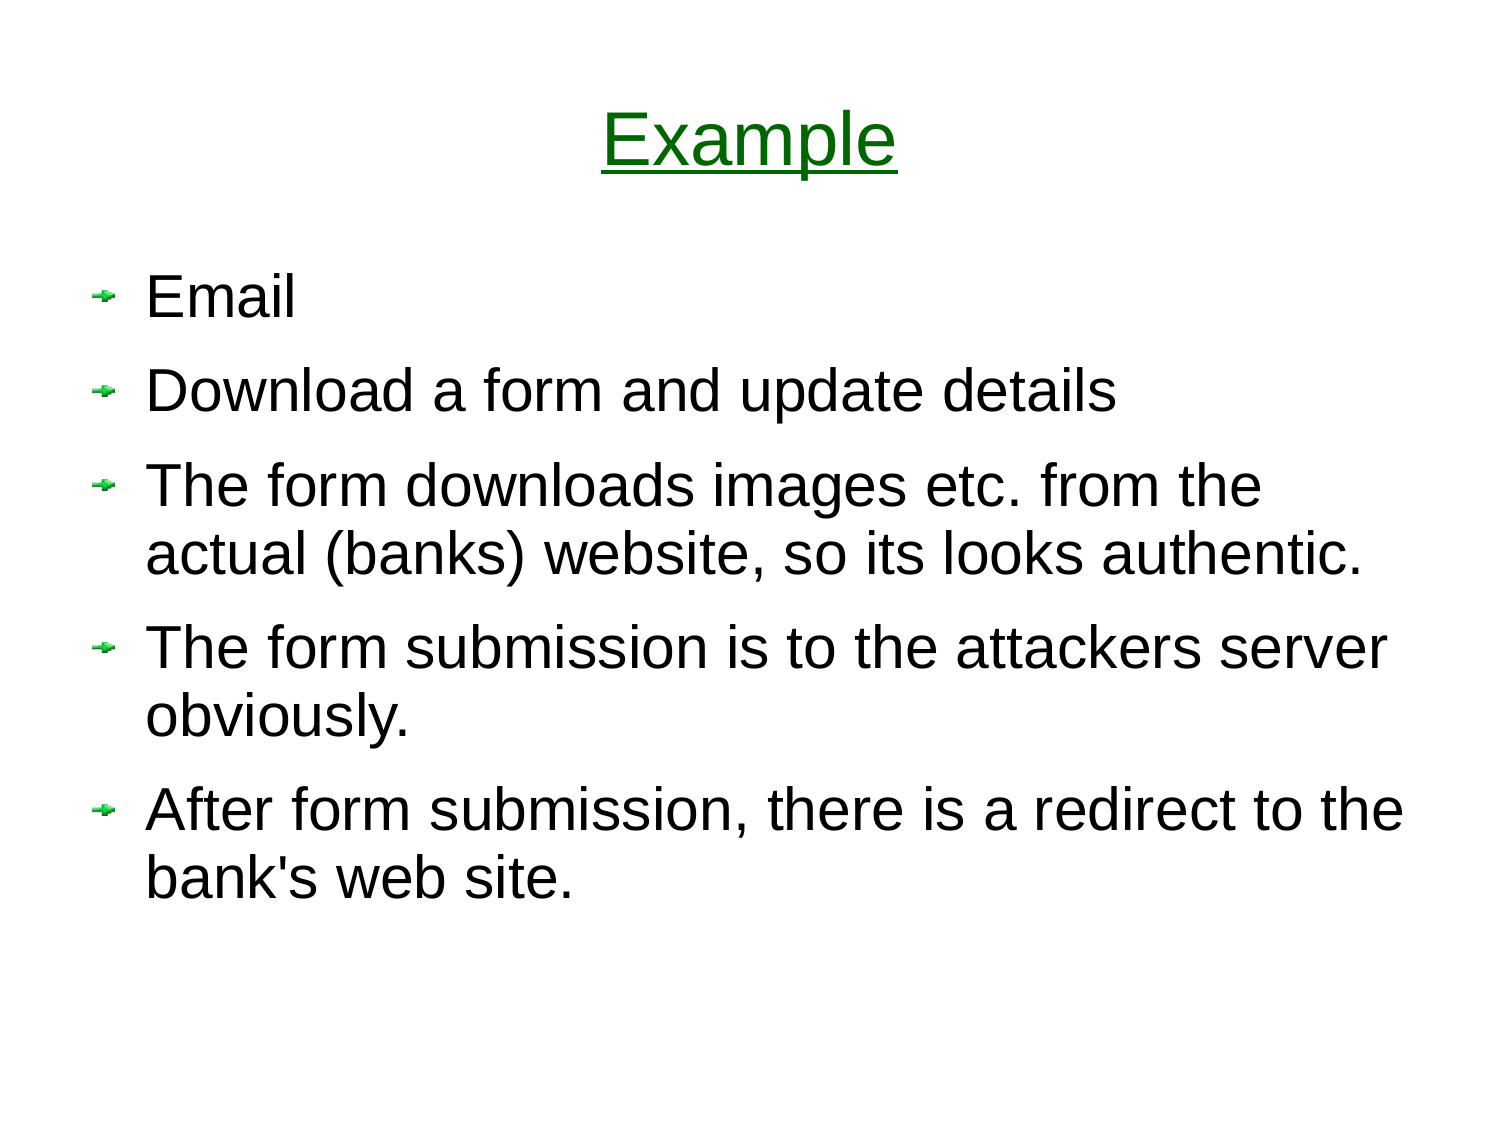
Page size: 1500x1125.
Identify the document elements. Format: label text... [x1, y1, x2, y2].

list Email Download a form and update details The form downloads images etc. from the actual (banks) website, so its looks authentic. The form submission is to the attackers server obviously. After form submission, there is a redirect to the bank's web site. [75, 262, 1425, 1006]
title Example [75, 45, 1425, 233]
